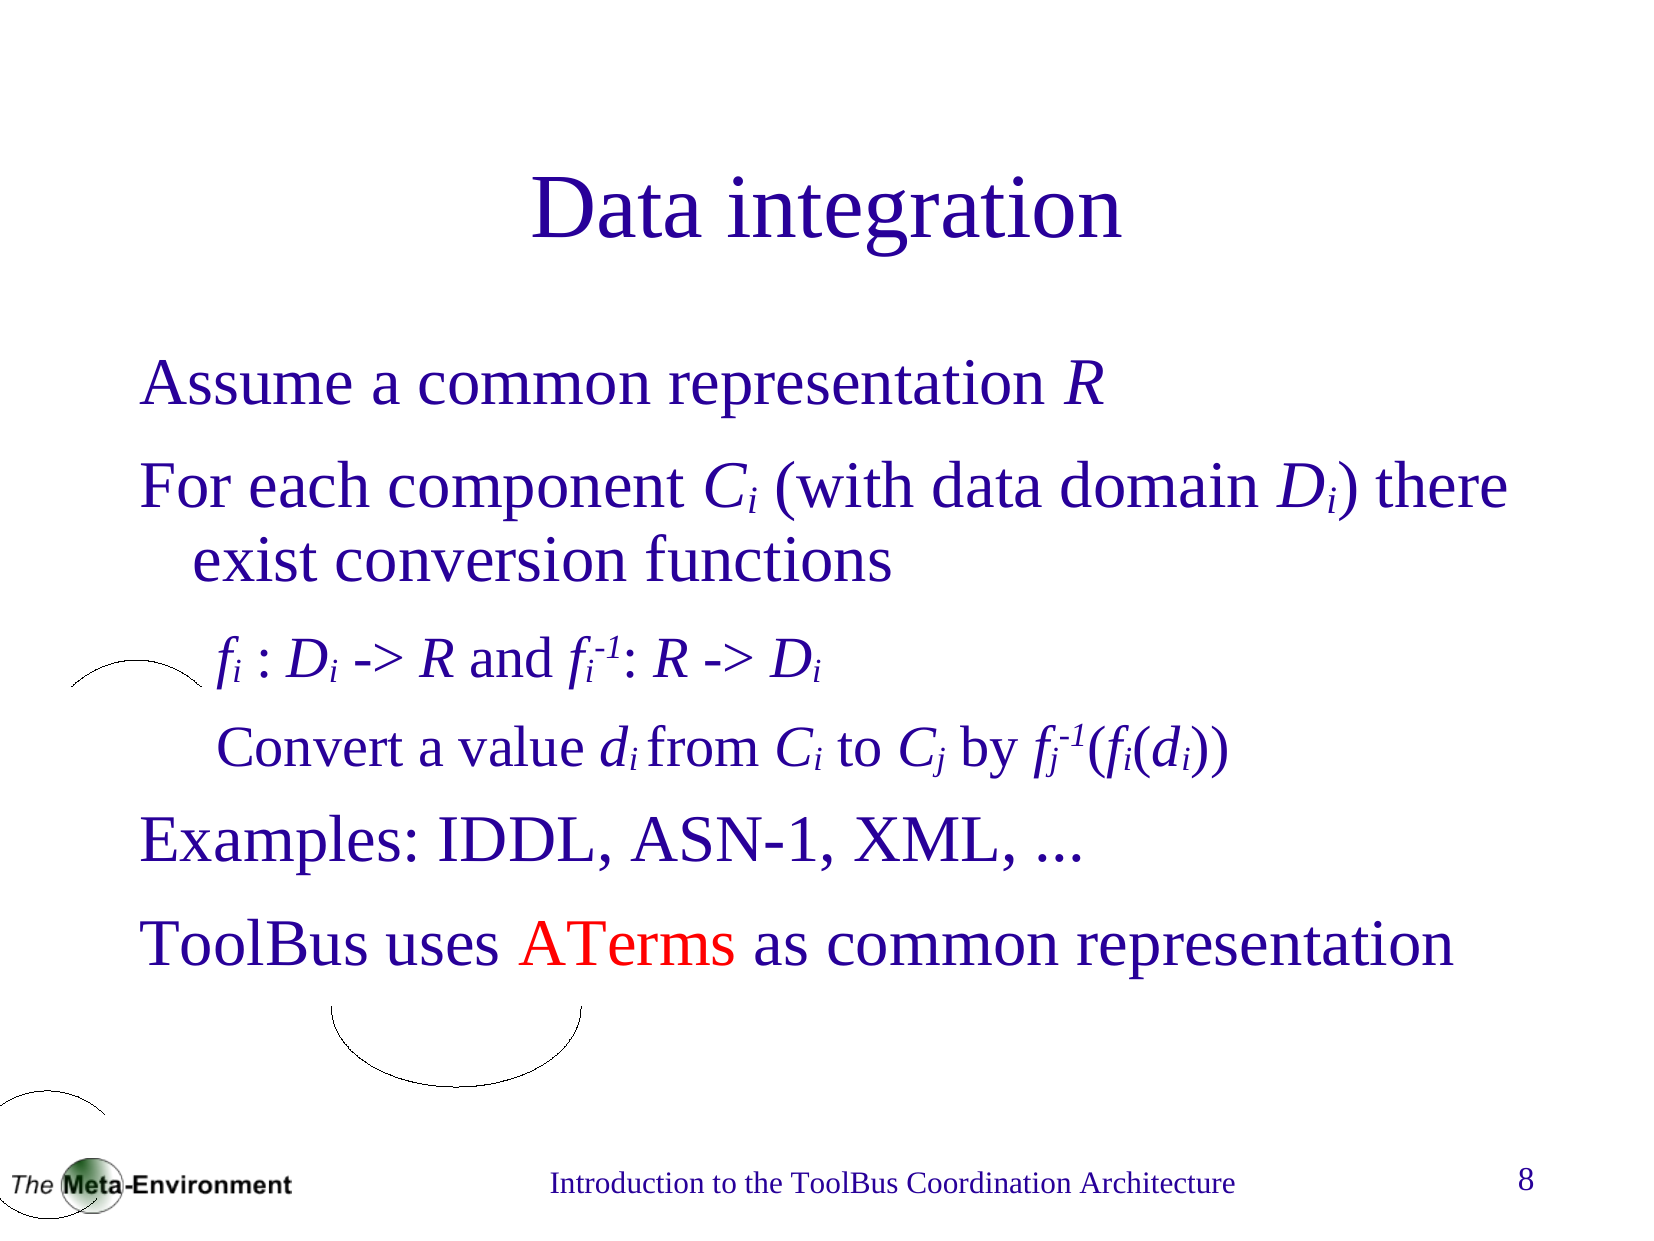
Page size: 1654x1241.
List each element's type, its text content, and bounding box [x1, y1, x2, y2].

list Assume a common representation R For each component Ci (with data domain Di) there exist conversion functions fi : Di -> R and fi-1: R -> Di Convert a value di from Ci to Cj by fj-1(fi(di)) Examples: IDDL, ASN-1, XML, ... ToolBus uses ATerms as common representation [121, 344, 1534, 1127]
title Data integration [121, 102, 1534, 311]
picture [12, 1158, 292, 1214]
